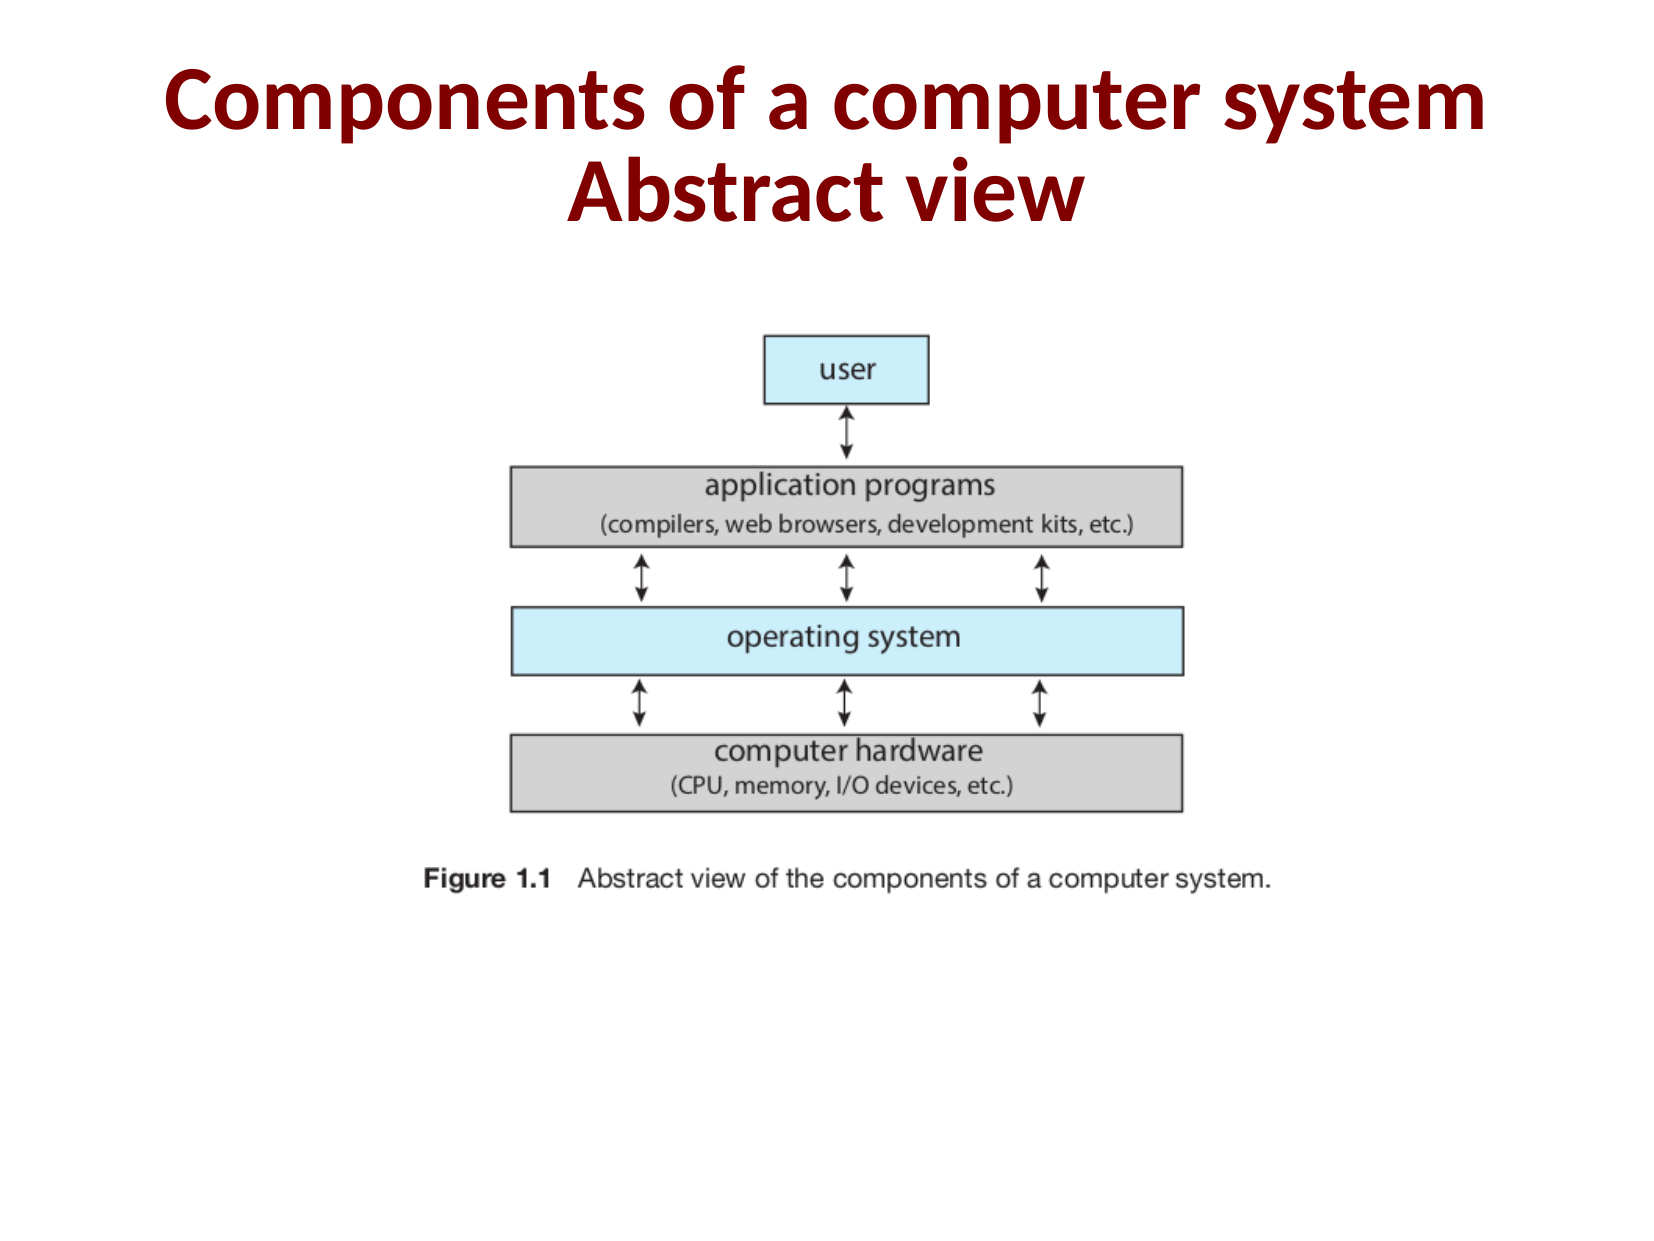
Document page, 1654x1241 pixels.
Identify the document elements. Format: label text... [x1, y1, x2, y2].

title Components of a computer system Abstract view [82, 0, 1571, 314]
picture [325, 295, 1338, 952]
